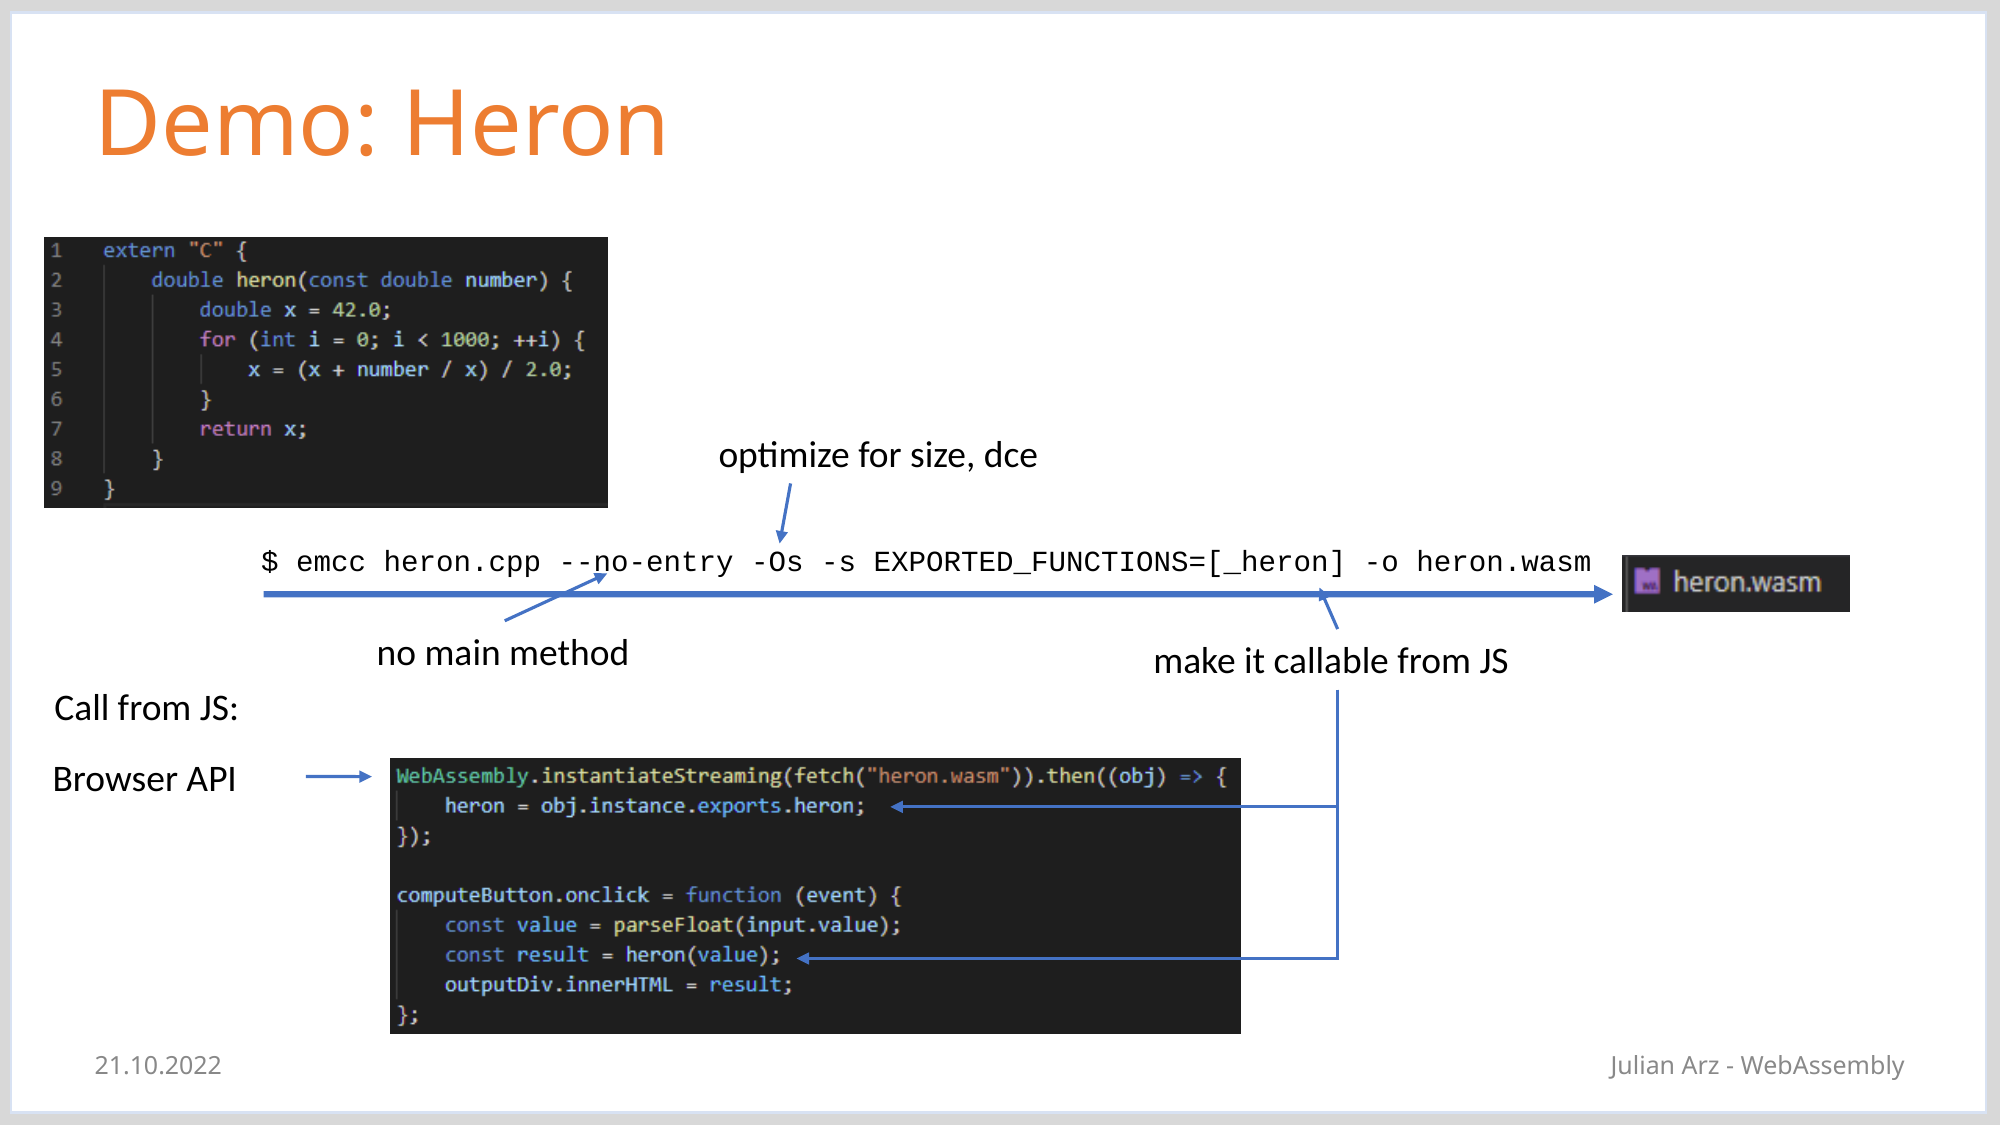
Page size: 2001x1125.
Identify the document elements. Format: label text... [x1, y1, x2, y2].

footer Julian Arz - WebAssembly [546, 1035, 1921, 1096]
picture [390, 758, 1241, 1034]
text_box make it callable from JS [1138, 628, 1613, 690]
picture [1622, 555, 1850, 612]
slide_number 21.10.2022 [79, 1035, 530, 1096]
text_box $ emcc heron.cpp --no-entry -Os -s EXPORTED_FUNCTIONS=[_heron] -o heron.wasm [246, 535, 1972, 586]
picture [44, 237, 608, 508]
text_box Call from JS: [39, 674, 301, 736]
text_box optimize for size, dce [703, 422, 1163, 483]
text_box no main method [361, 620, 713, 681]
text_box Browser API [37, 746, 306, 807]
title Demo: Heron [79, 59, 1921, 191]
